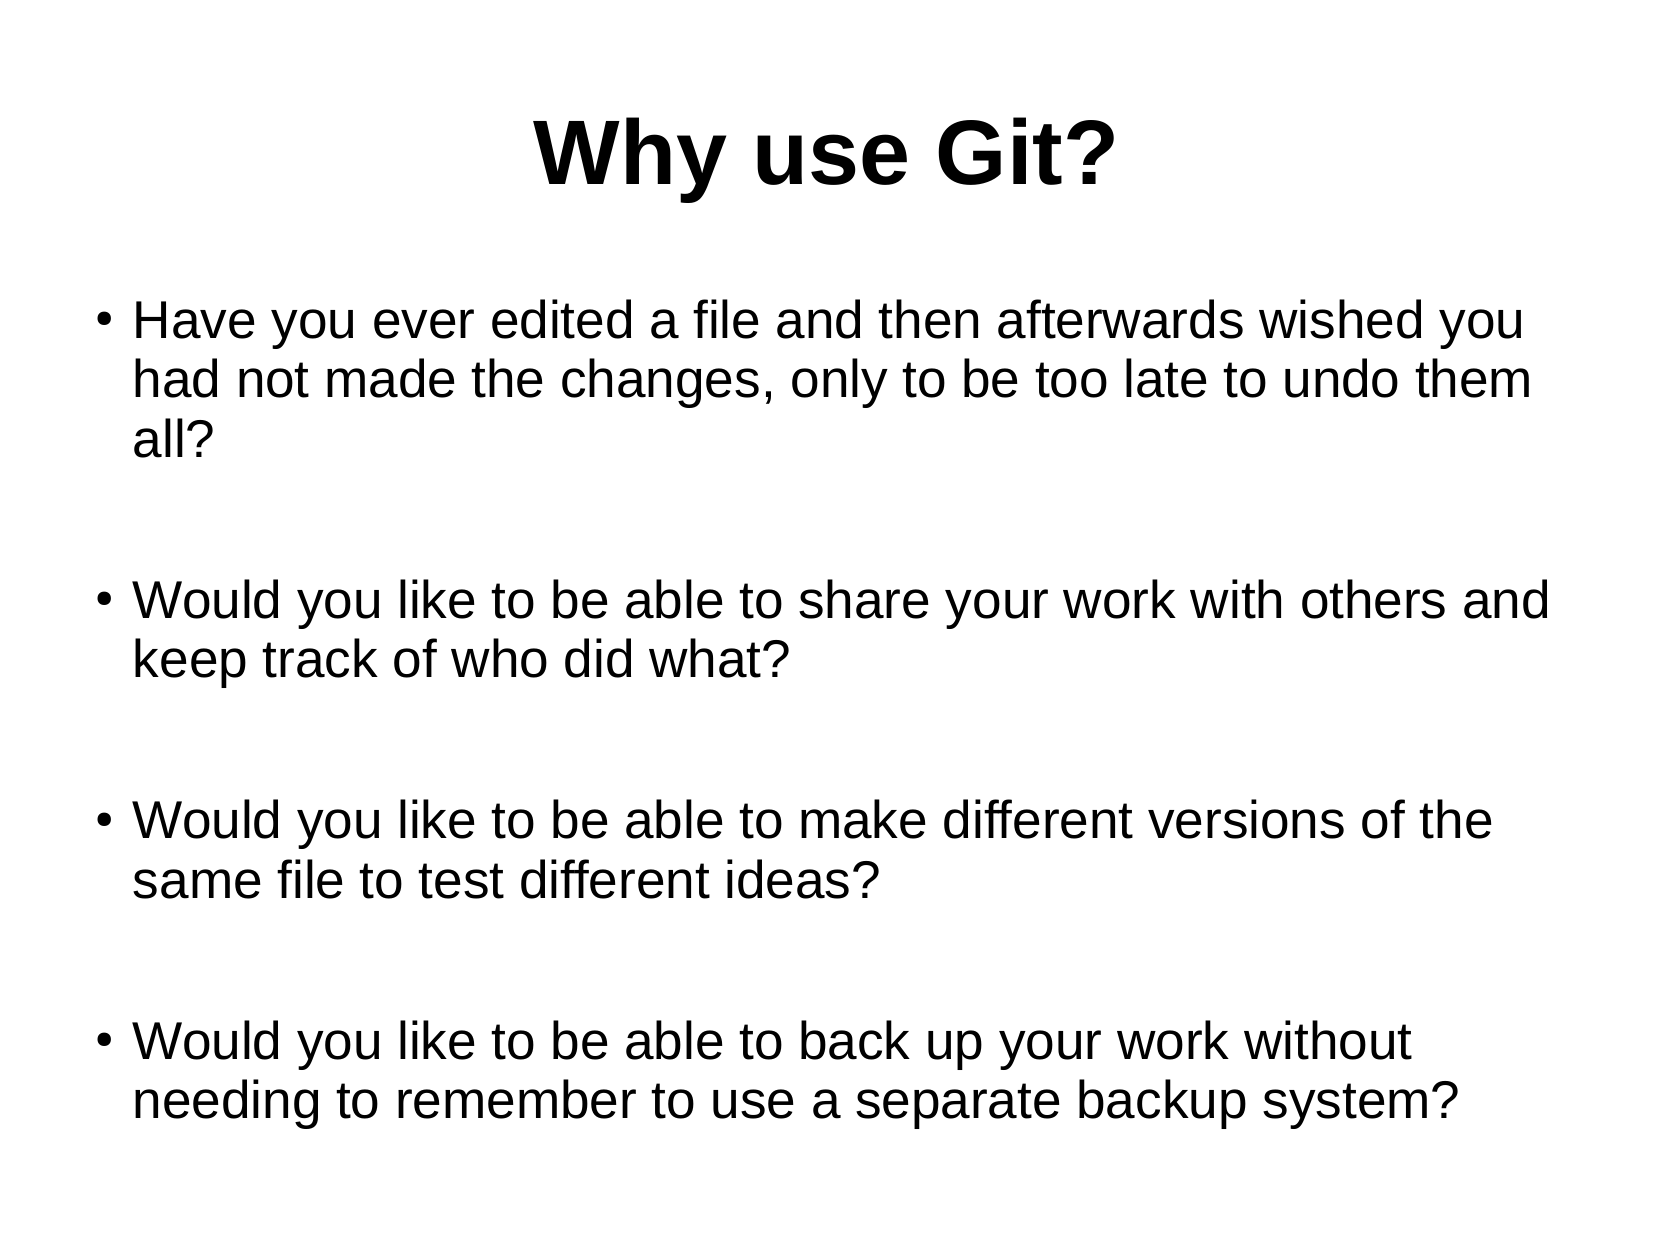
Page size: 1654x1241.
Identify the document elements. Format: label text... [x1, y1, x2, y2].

title Why use Git? [82, 49, 1571, 257]
list Have you ever edited a file and then afterwards wished you had not made the changes, only to be too late to undo them all? Would you like to be able to share your work with others and keep track of who did what? Would you like to be able to make different versions of the same file to test different ideas? Would you like to be able to back up your work without needing to remember to use a separate backup system? [82, 290, 1571, 1134]
